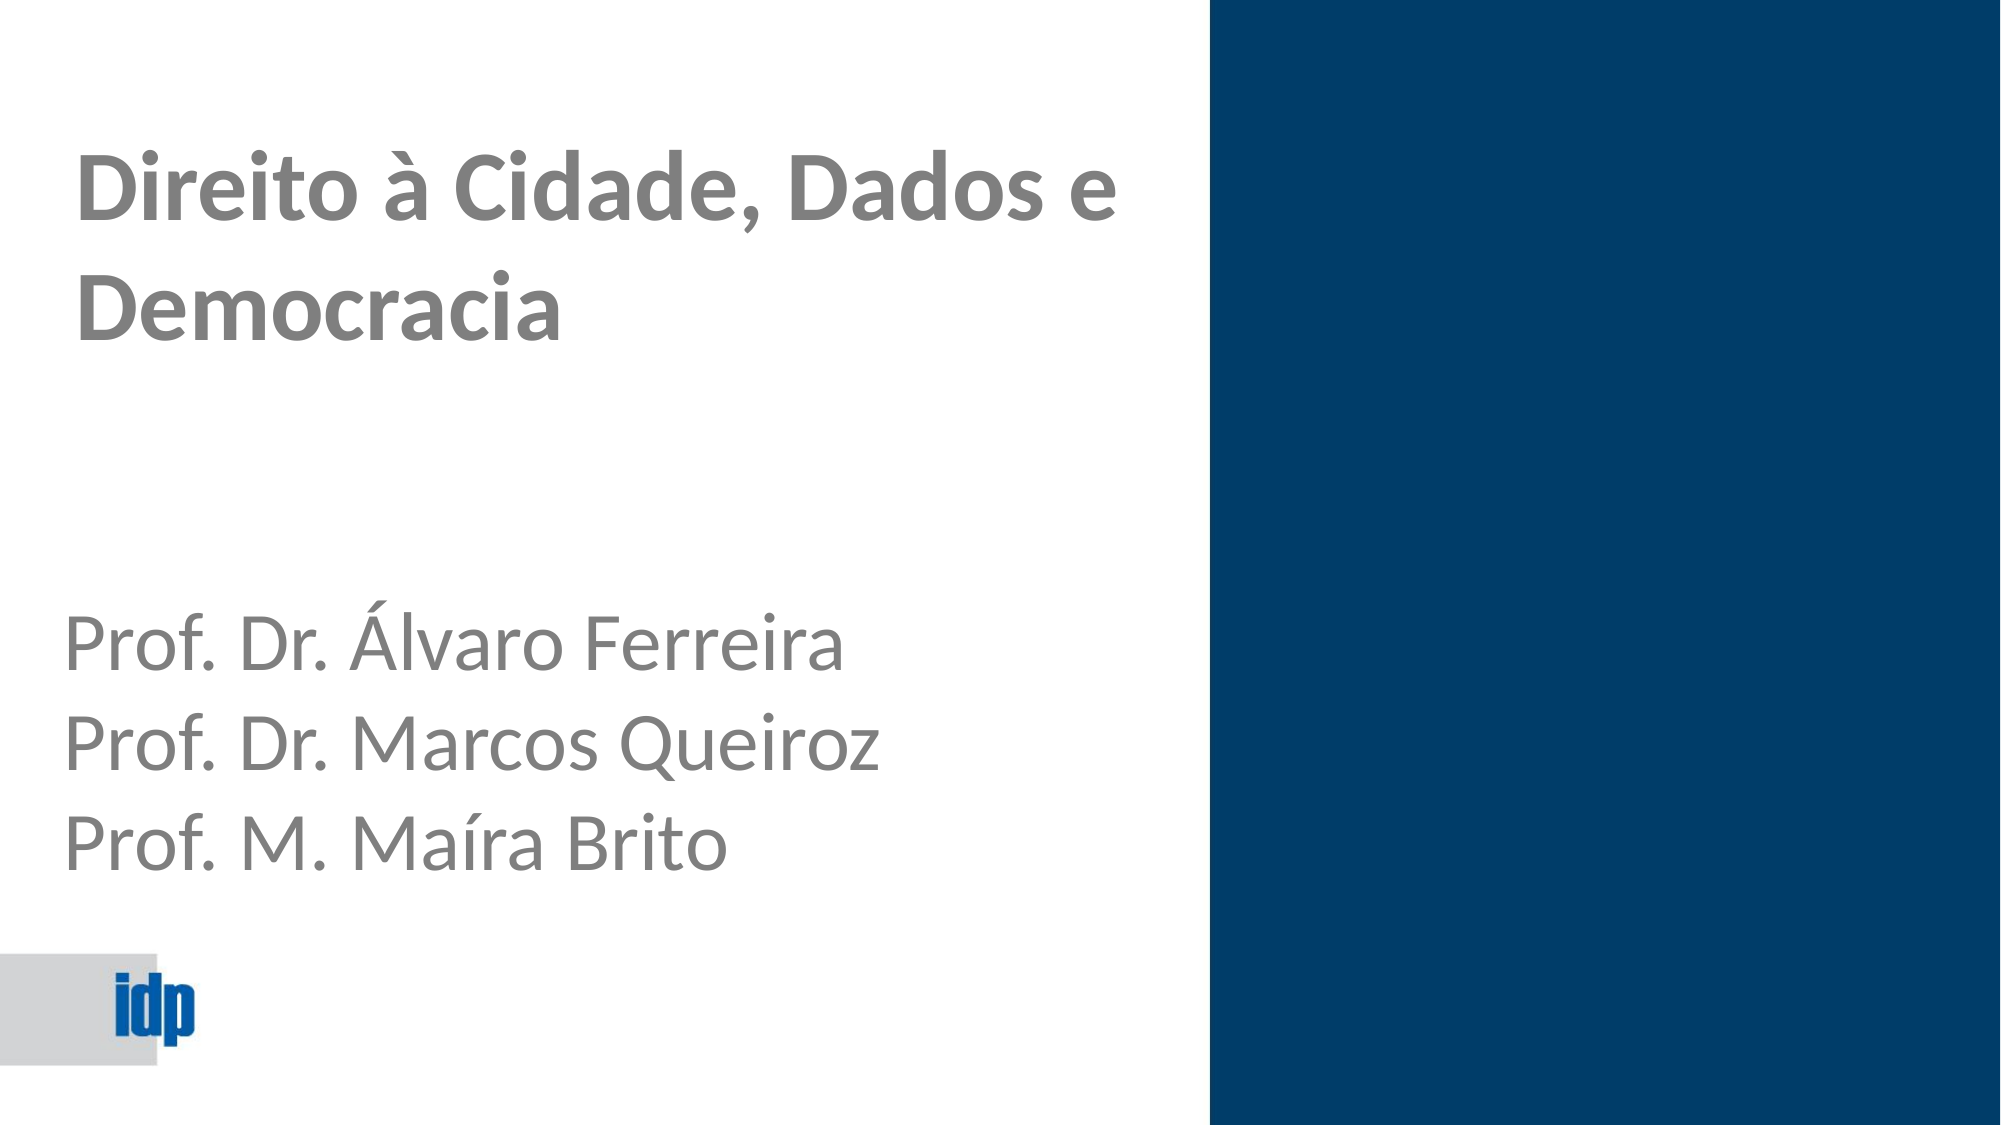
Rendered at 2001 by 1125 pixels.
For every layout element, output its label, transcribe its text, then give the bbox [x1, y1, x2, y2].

text_box Direito à Cidade, Dados e Democracia [61, 113, 1169, 368]
picture [0, 0, 2001, 1125]
text_box Prof. Dr. Álvaro Ferreira Prof. Dr. Marcos Queiroz Prof. M. Maíra Brito [49, 580, 1241, 995]
